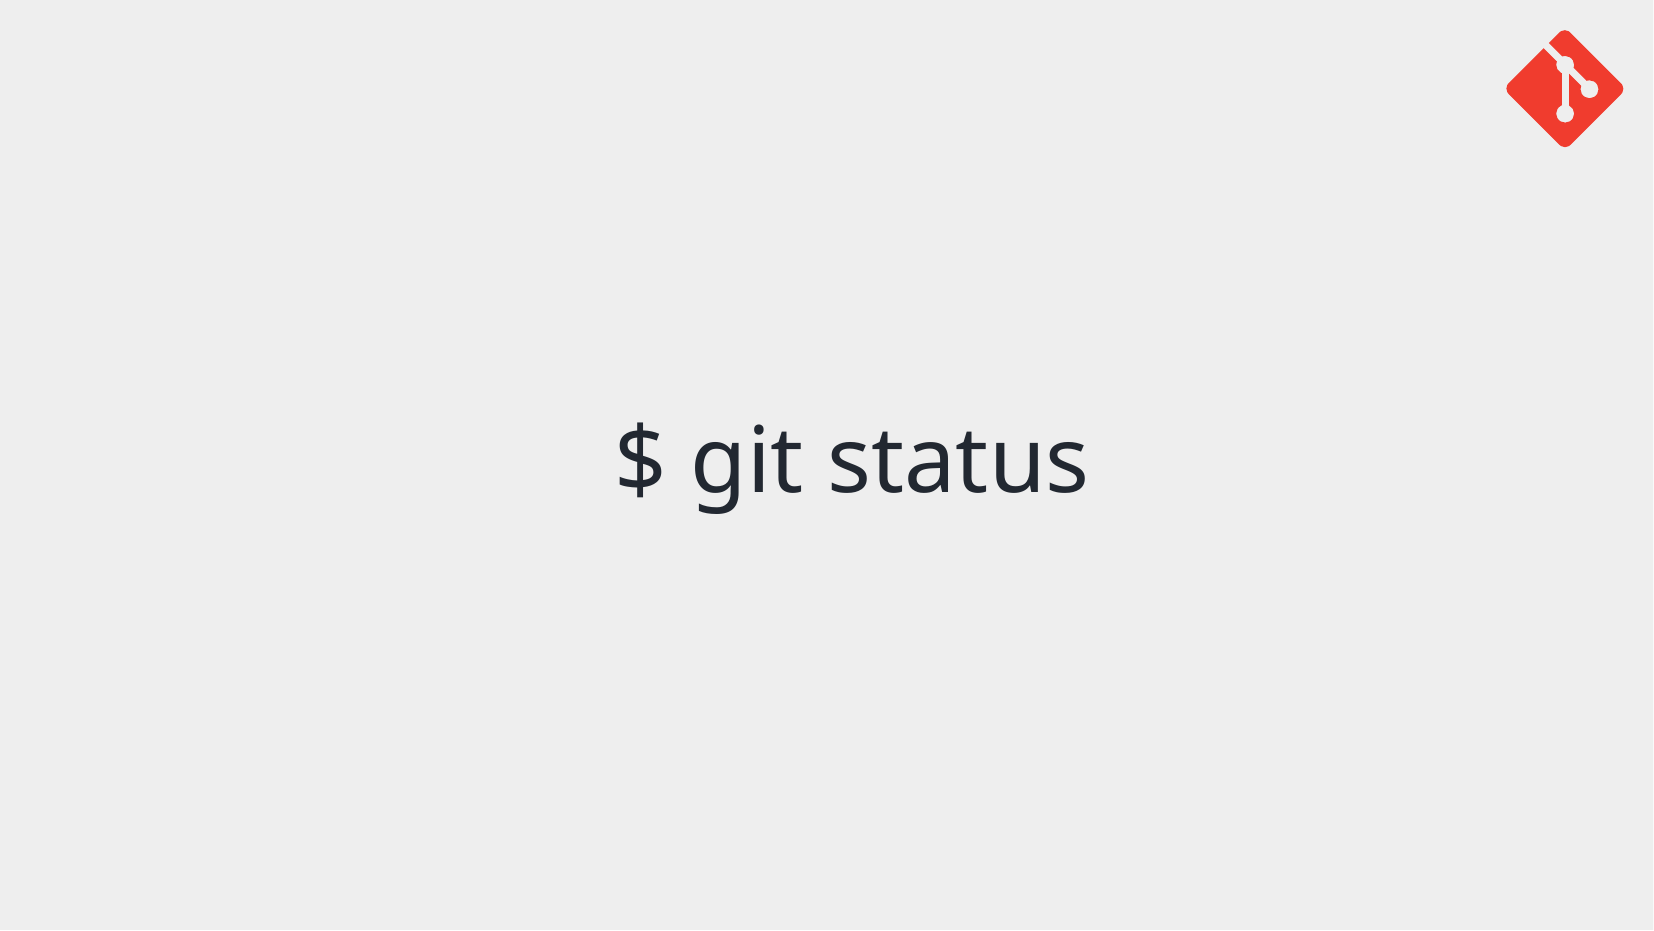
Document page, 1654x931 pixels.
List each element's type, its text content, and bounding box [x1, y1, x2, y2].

title $ git status [169, 116, 1536, 798]
picture [1505, 29, 1625, 148]
